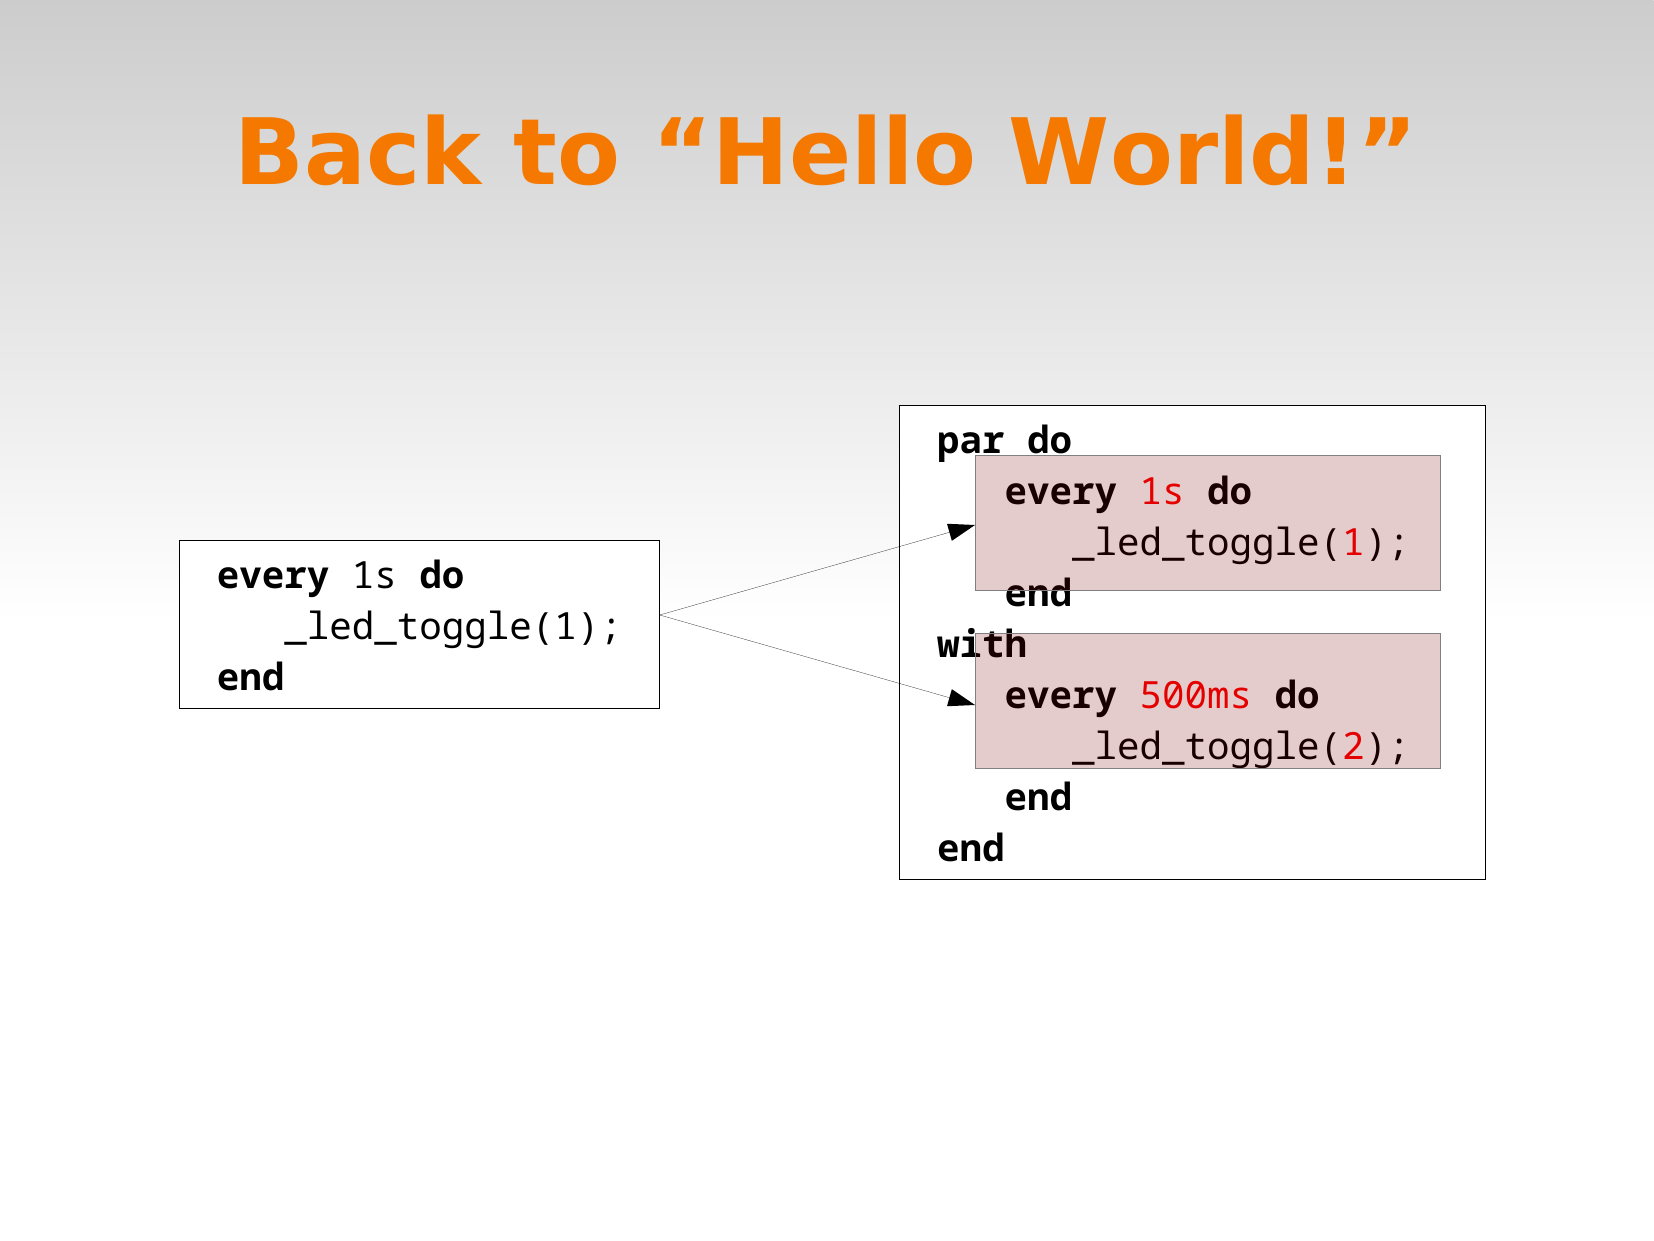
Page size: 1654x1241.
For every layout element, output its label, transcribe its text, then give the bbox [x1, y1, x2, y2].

text_box [975, 455, 1441, 591]
text_box every 1s do _led_toggle(1); end [179, 540, 660, 691]
text_box par do every 1s do _led_toggle(1); end with every 500ms do _led_toggle(2); end end [899, 405, 1486, 856]
text_box [975, 633, 1441, 769]
title Back to “Hello World!” [82, 49, 1571, 257]
